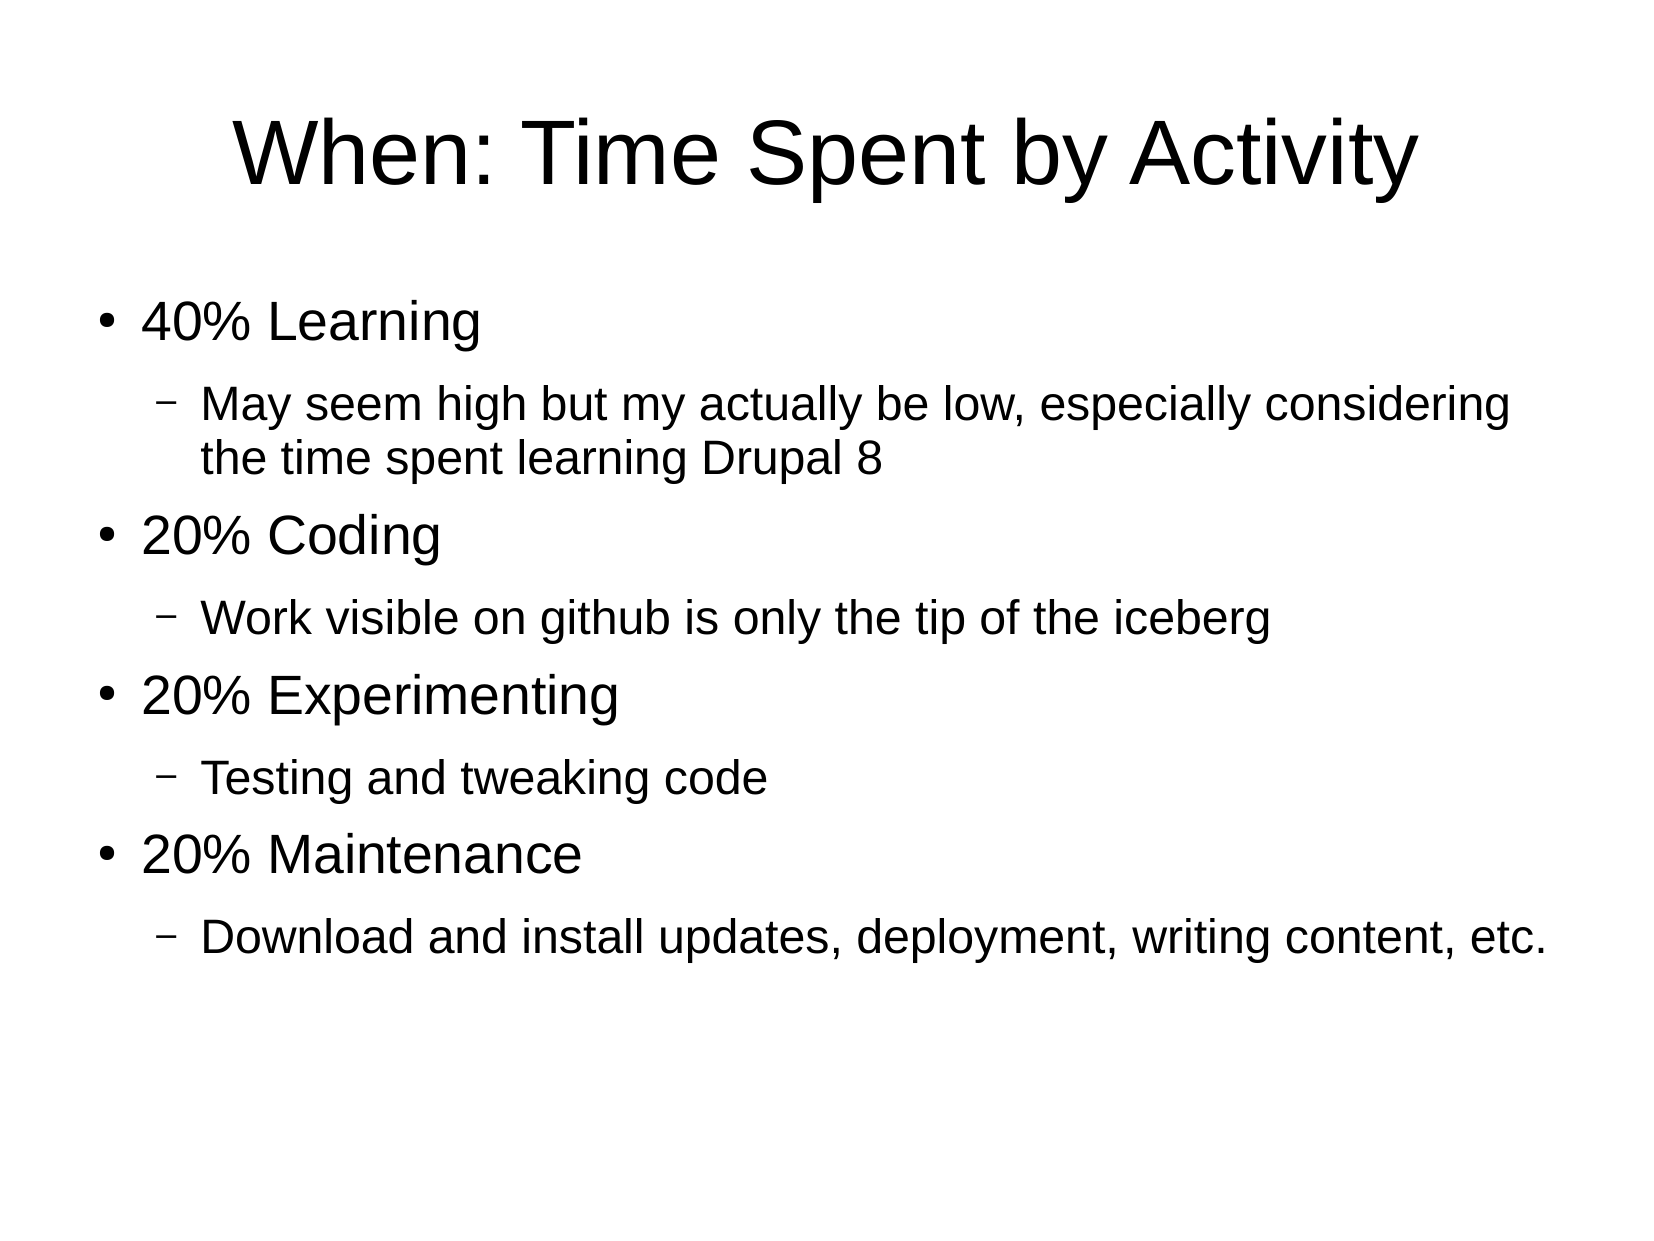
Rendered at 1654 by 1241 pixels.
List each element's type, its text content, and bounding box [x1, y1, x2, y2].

title When: Time Spent by Activity [82, 49, 1571, 257]
list 40% Learning May seem high but my actually be low, especially considering the time spent learning Drupal 8 20% Coding Work visible on github is only the tip of the iceberg 20% Experimenting Testing and tweaking code 20% Maintenance Download and install updates, deployment, writing content, etc. [82, 290, 1571, 1010]
